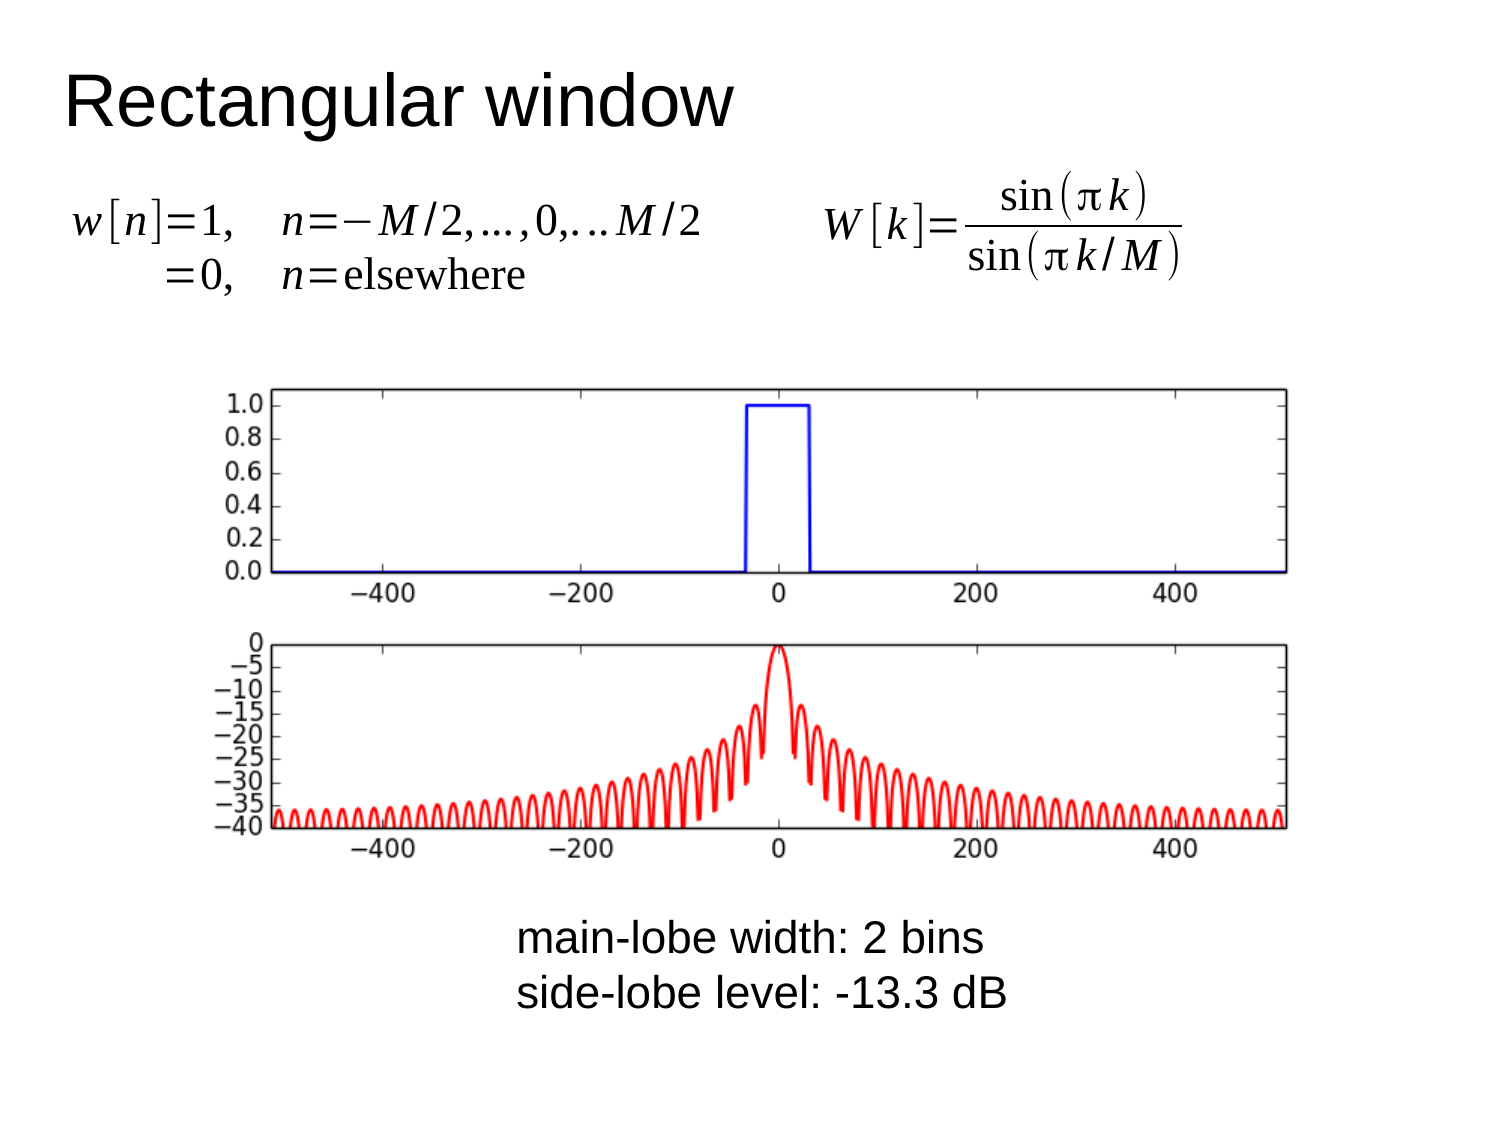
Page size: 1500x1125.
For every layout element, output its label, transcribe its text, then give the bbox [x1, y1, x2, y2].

picture [187, 362, 1313, 888]
chart [64, 195, 708, 301]
text_box main-lobe width: 2 bins side-lobe level: -13.3 dB [501, 896, 1024, 1026]
chart [816, 168, 1191, 338]
title Rectangular window [63, 33, 1414, 169]
